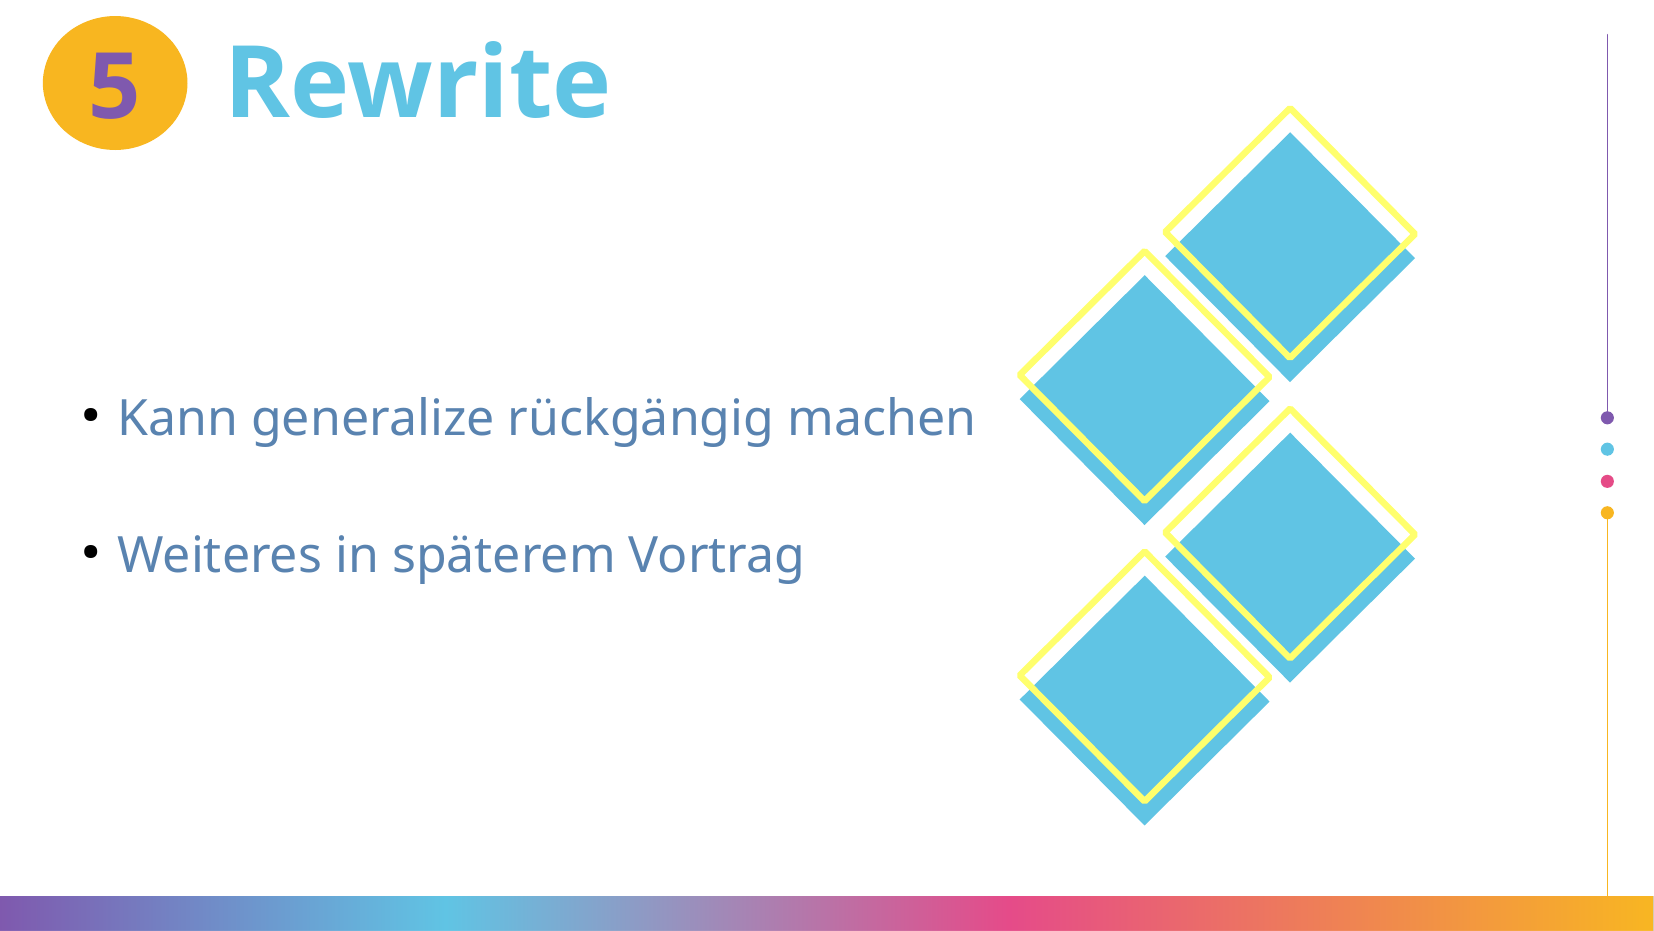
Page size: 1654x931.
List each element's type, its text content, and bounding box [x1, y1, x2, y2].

text_box 5 [42, 16, 188, 151]
text_box Kann generalize rückgängig machen Weiteres in späterem Vortrag [67, 375, 949, 665]
picture [0, 896, 1654, 931]
title Rewrite [224, 10, 863, 301]
